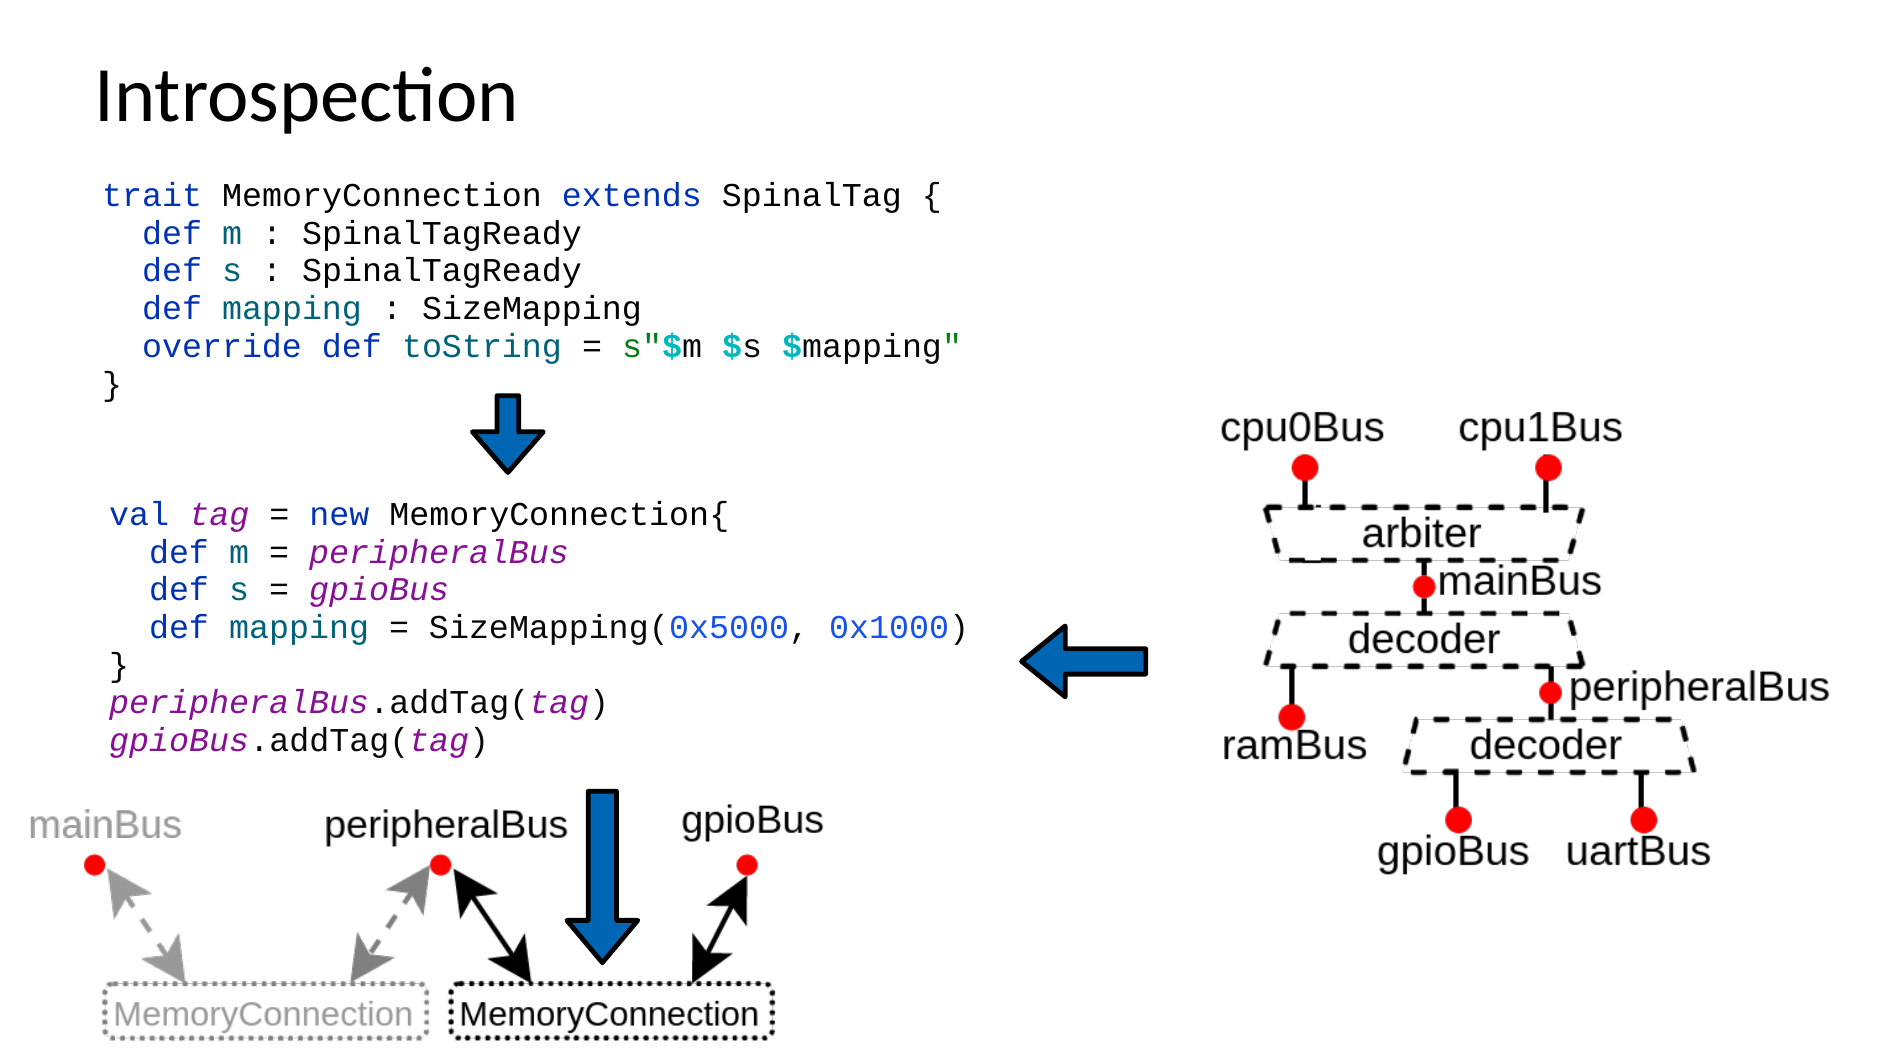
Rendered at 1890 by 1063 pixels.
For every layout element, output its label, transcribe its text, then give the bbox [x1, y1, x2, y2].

text_box val tag = new MemoryConnection{ def m = peripheralBus def s = gpioBus def mapping = SizeMapping(0x5000, 0x1000) } peripheralBus.addTag(tag) gpioBus.addTag(tag) [94, 490, 1004, 774]
picture [0, 744, 953, 1063]
text_box [1021, 625, 1146, 697]
picture [1157, 346, 1890, 934]
text_box [472, 395, 544, 473]
text_box trait MemoryConnection extends SpinalTag { def m : SpinalTagReady def s : SpinalTagReady def mapping : SizeMapping override def toString = s"$m $s $mapping" } [47, 171, 1465, 451]
title Introspection [94, 12, 1796, 191]
